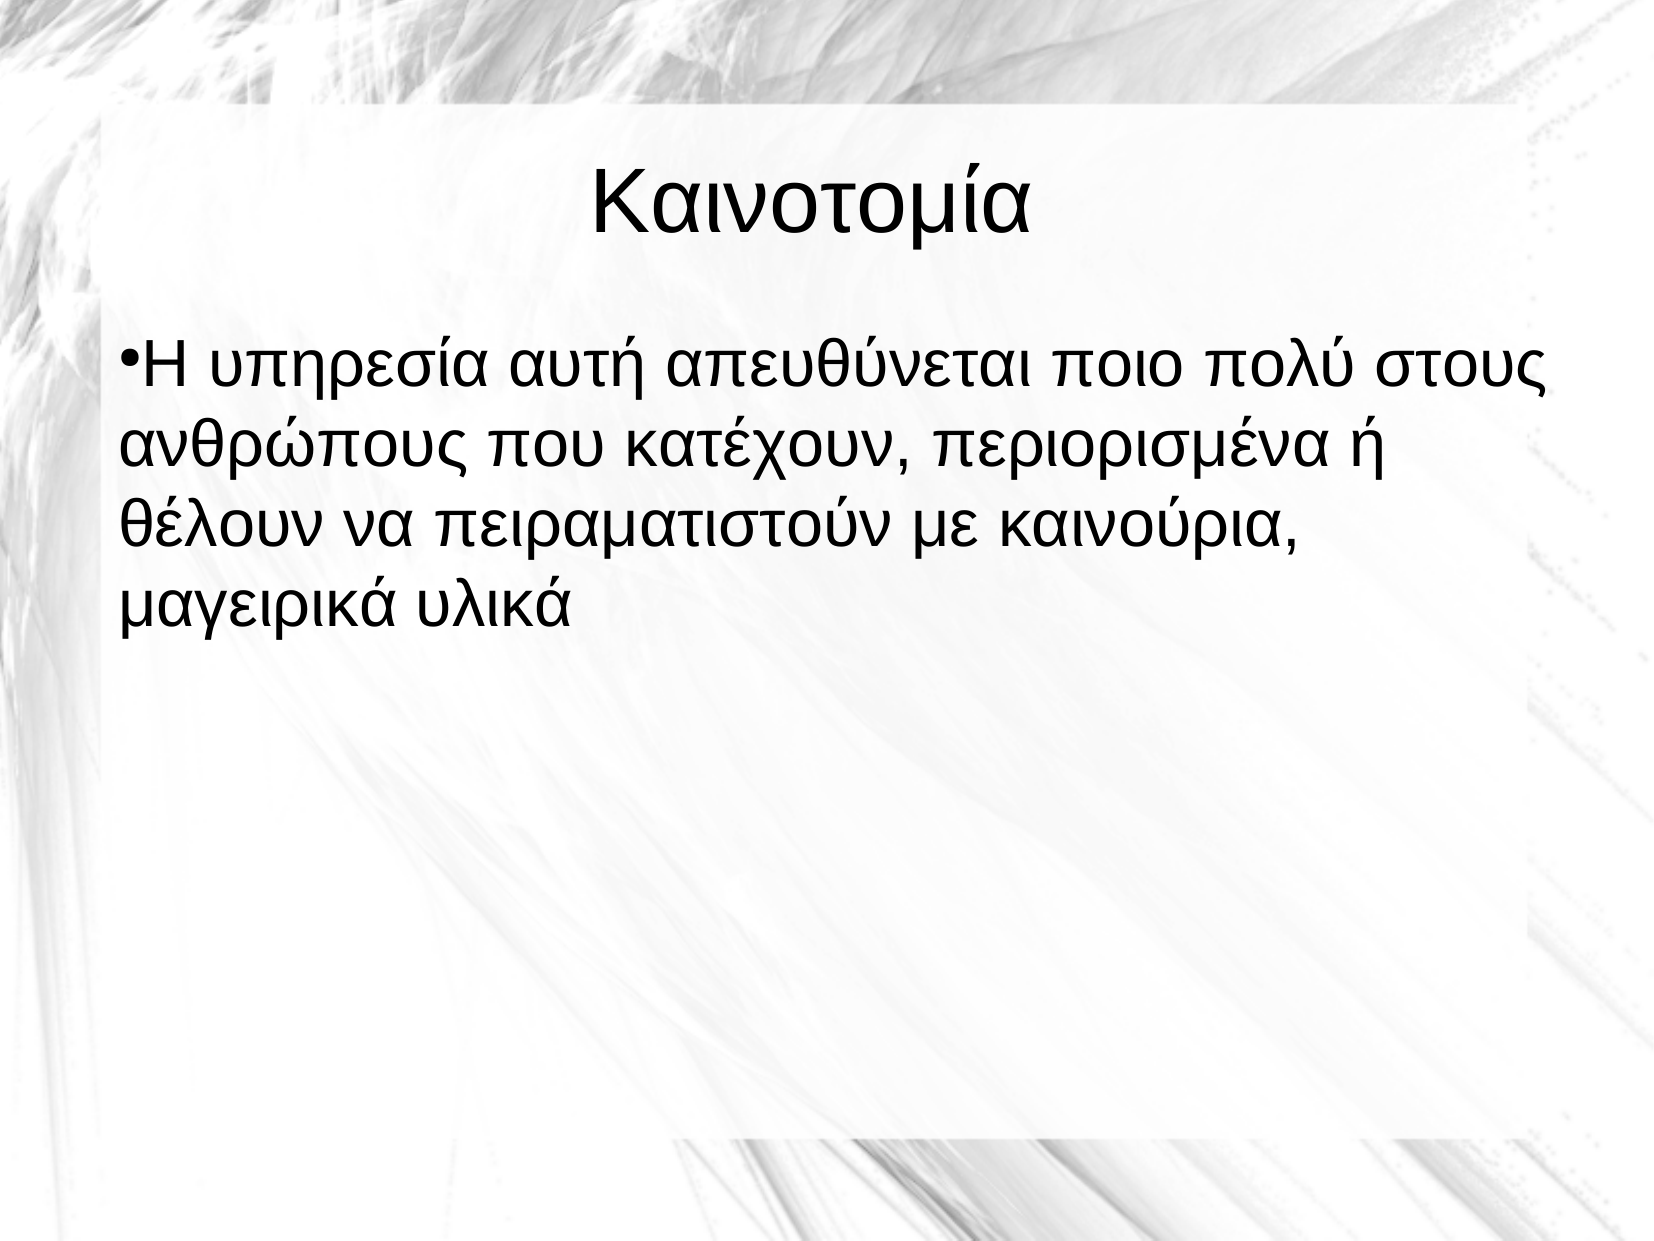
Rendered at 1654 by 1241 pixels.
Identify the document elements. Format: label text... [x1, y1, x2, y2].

title Καινοτομία [118, 112, 1506, 281]
list Η υπηρεσία αυτή απευθύνεται ποιο πολύ στους ανθρώπους που κατέχουν, περιορισμένα ή θέλουν να πειραματιστούν με καινούρια, μαγειρικά υλικά [118, 319, 1571, 945]
